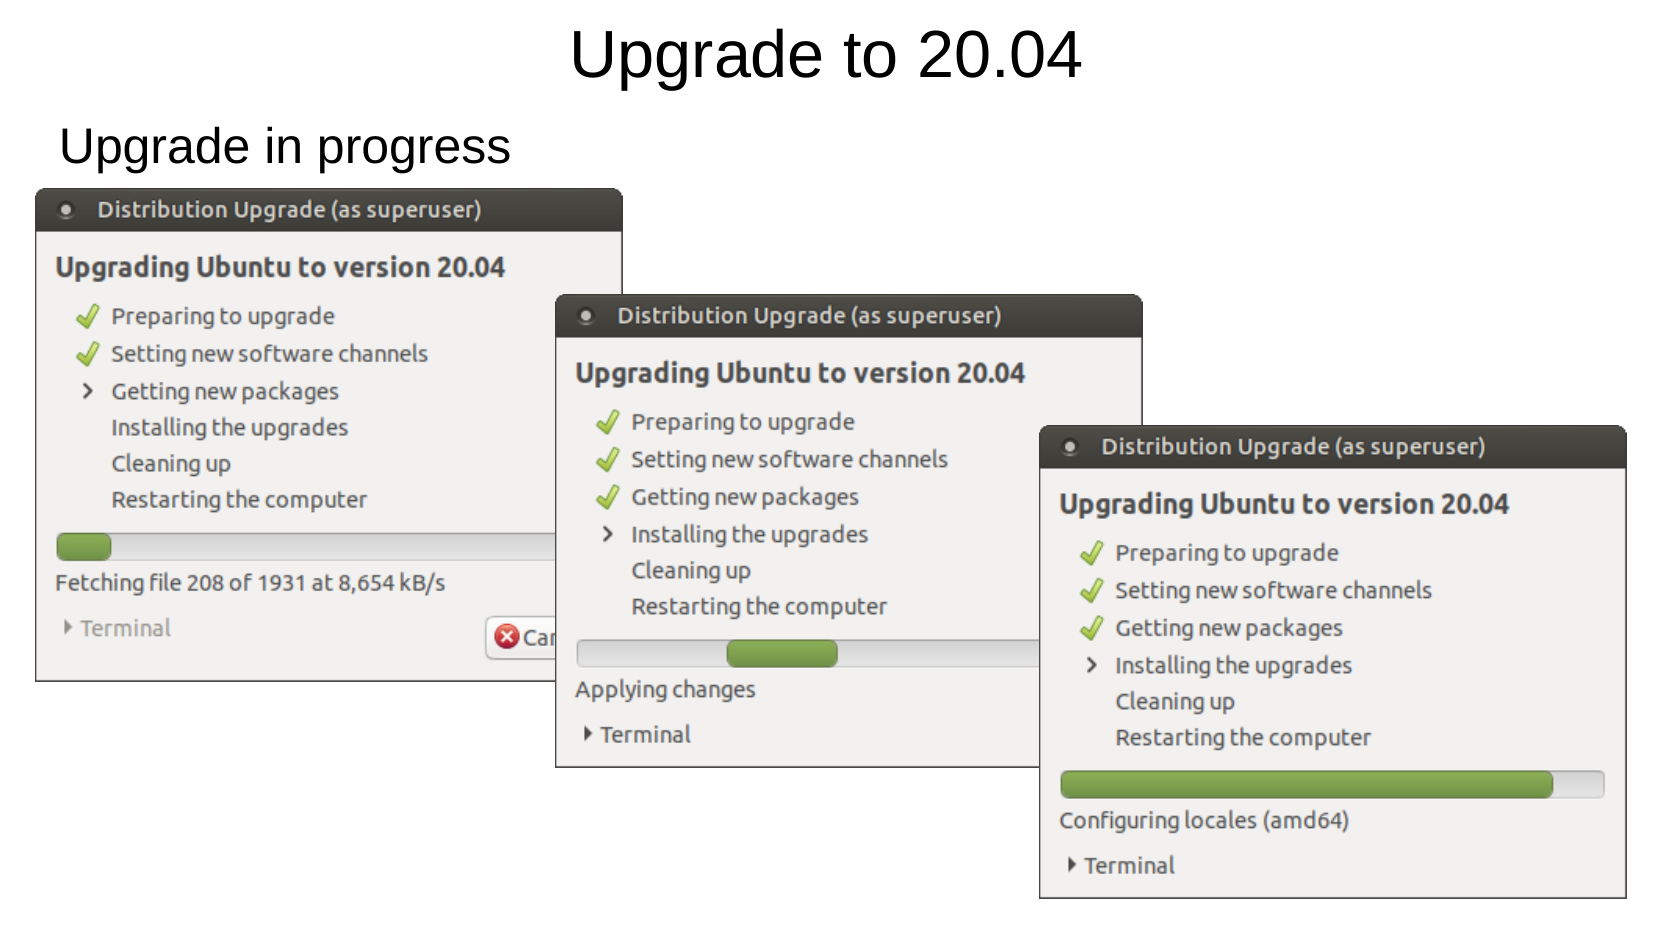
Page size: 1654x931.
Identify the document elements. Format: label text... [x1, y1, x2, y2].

title Upgrade to 20.04 [82, 16, 1571, 92]
picture [35, 188, 1627, 899]
subtitle Upgrade in progress [59, 91, 1548, 201]
